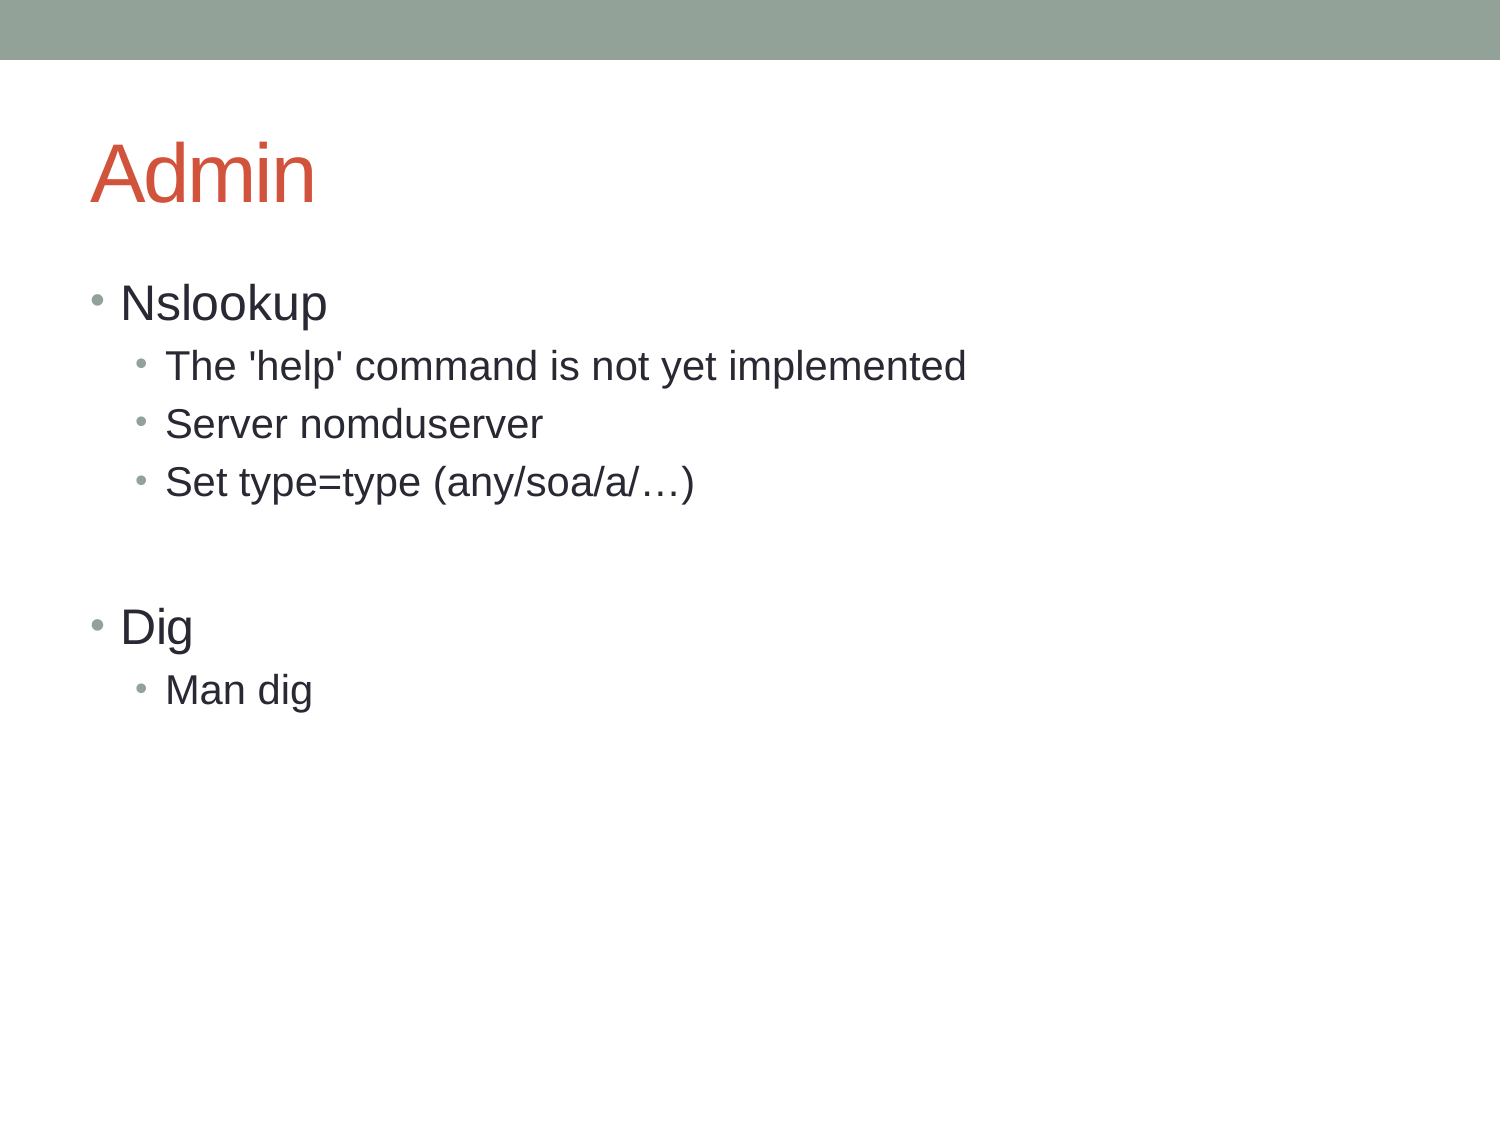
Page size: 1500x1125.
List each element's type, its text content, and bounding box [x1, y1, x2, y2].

list Nslookup The 'help' command is not yet implemented Server nomduserver Set type=type (any/soa/a/…) Dig Man dig [75, 262, 1425, 1063]
title Admin [75, 87, 1425, 250]
